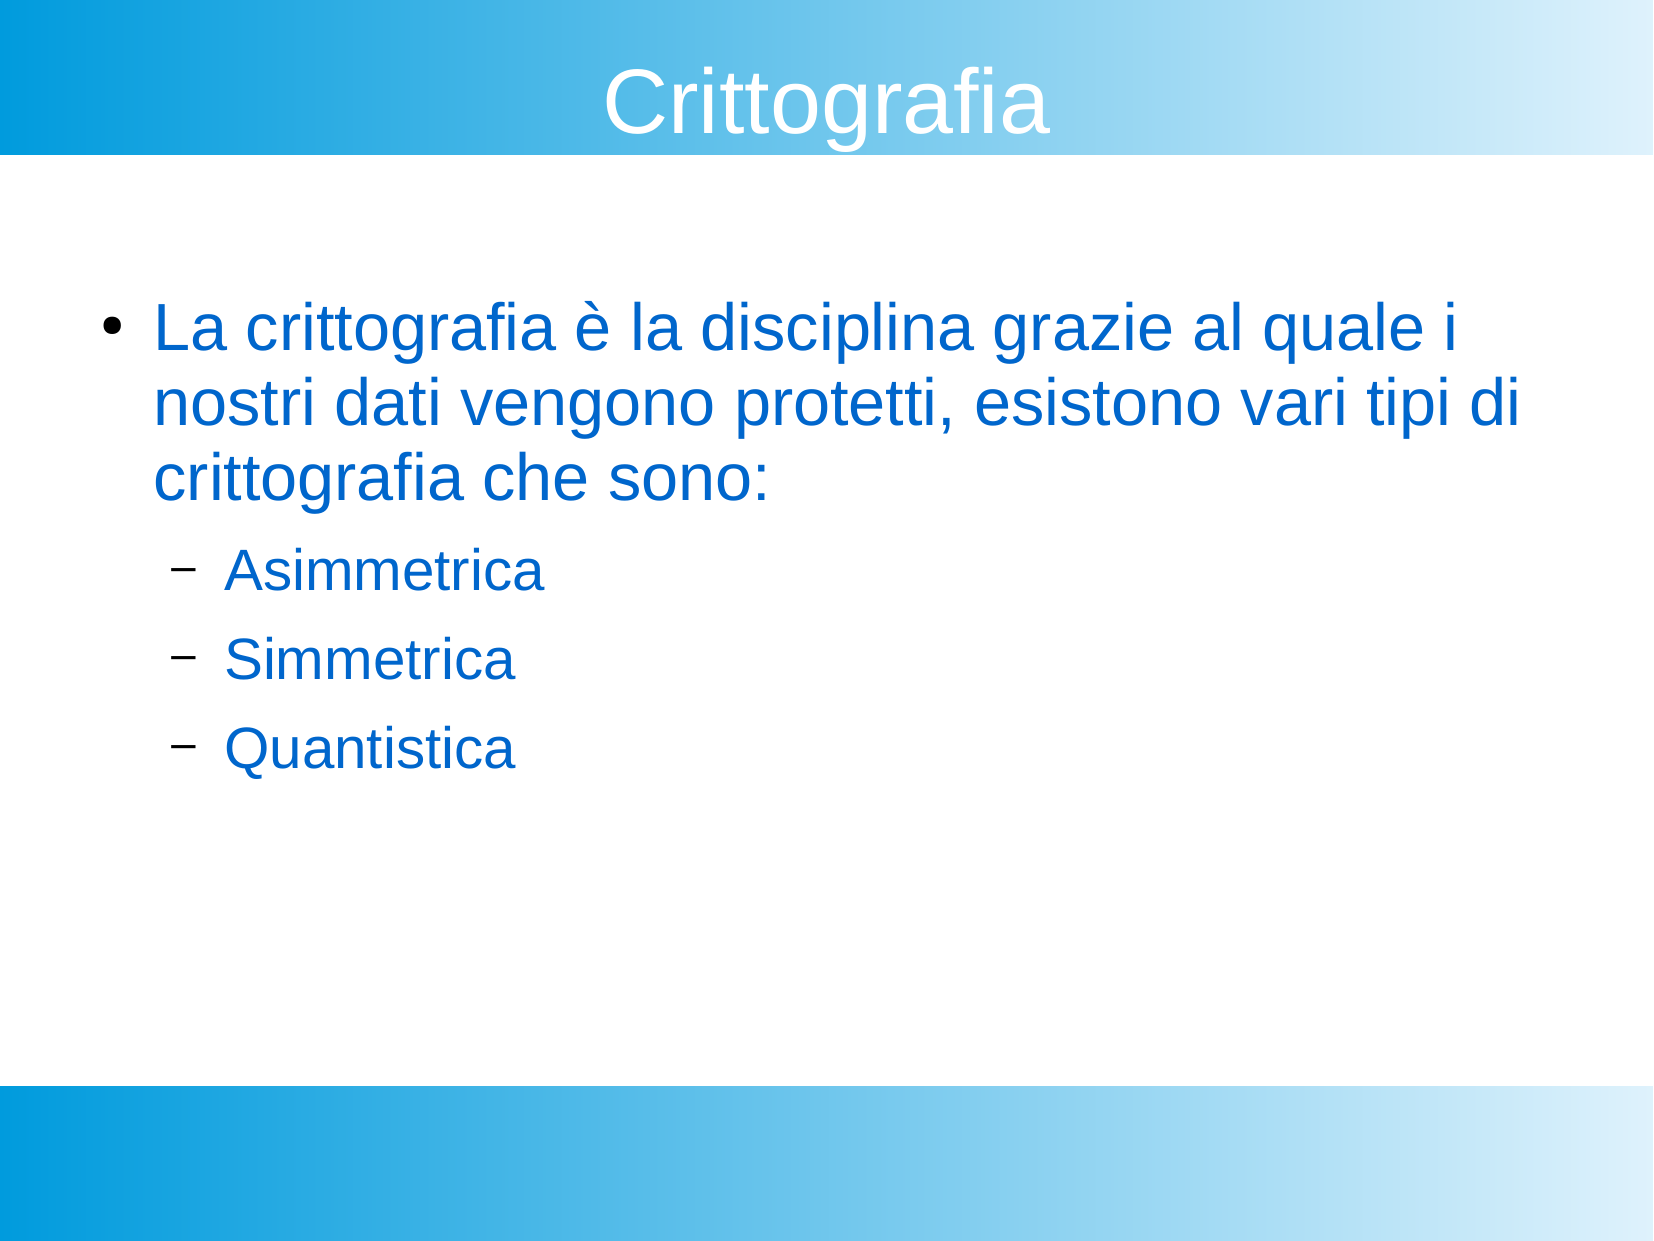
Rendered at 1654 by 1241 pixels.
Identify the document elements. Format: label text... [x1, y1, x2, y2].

list La crittografia è la disciplina grazie al quale i nostri dati vengono protetti, esistono vari tipi di crittografia che sono: Asimmetrica Simmetrica Quantistica [82, 290, 1571, 1010]
title Crittografia [82, 49, 1571, 155]
